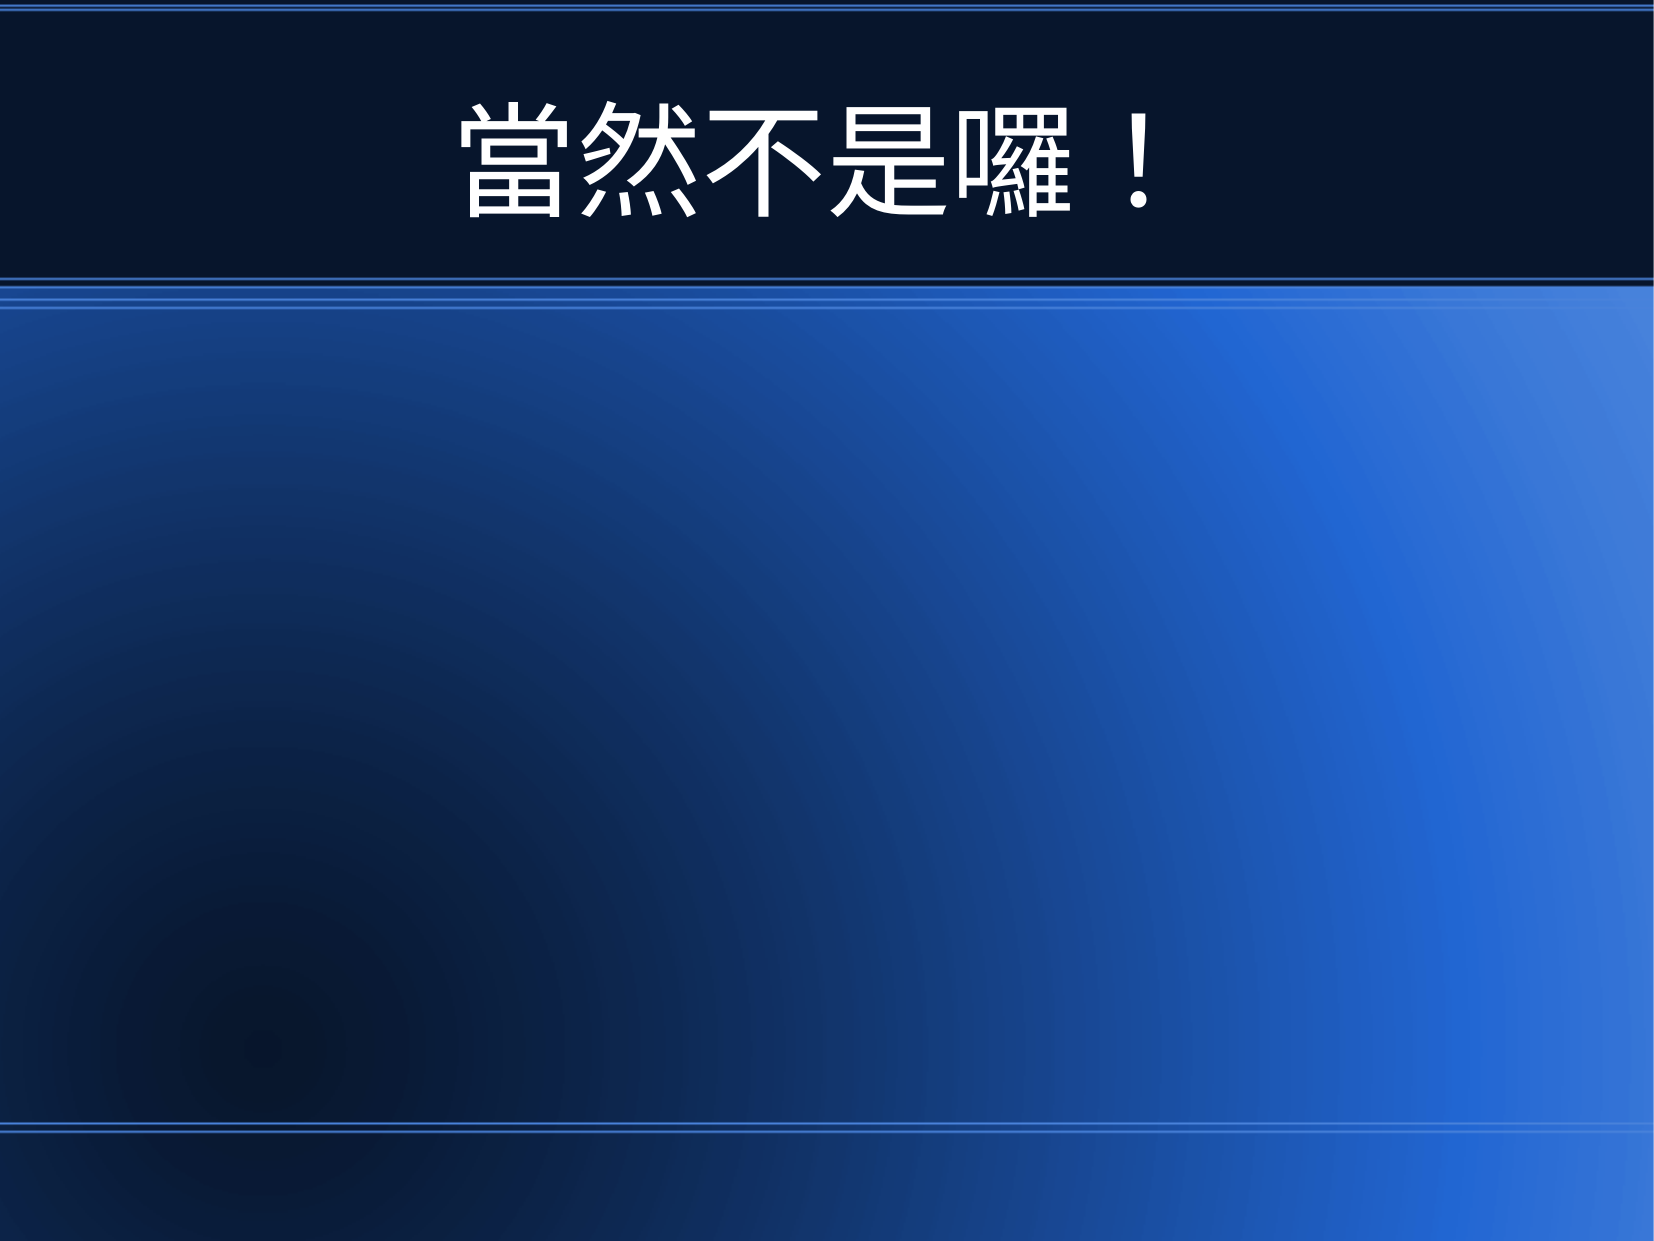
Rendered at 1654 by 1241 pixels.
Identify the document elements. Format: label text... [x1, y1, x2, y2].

title 當然不是囉！ [82, 49, 1571, 257]
picture [0, 0, 1654, 1241]
